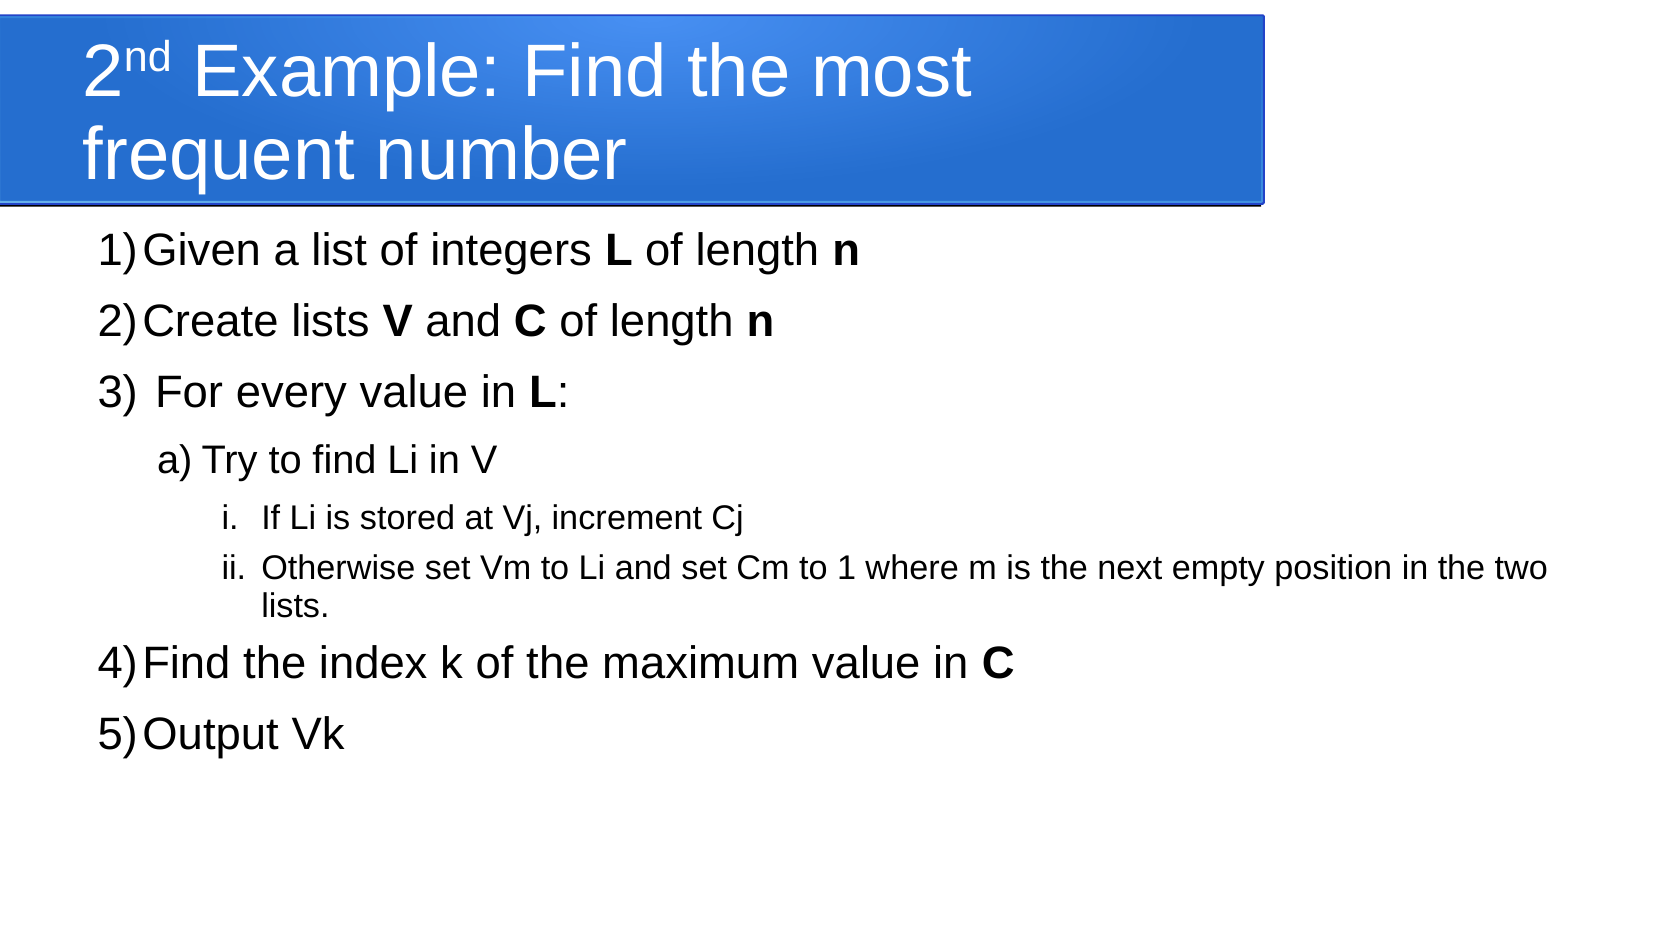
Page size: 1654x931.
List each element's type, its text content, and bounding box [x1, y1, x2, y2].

list Given a list of integers L of length n Create lists V and C of length n For every value in L: Try to find Li in V If Li is stored at Vj, increment Cj Otherwise set Vm to Li and set Cm to 1 where m is the next empty position in the two lists. Find the index k of the maximum value in C Output Vk [82, 224, 1571, 764]
title 2nd Example: Find the most frequent number [82, 27, 1235, 197]
